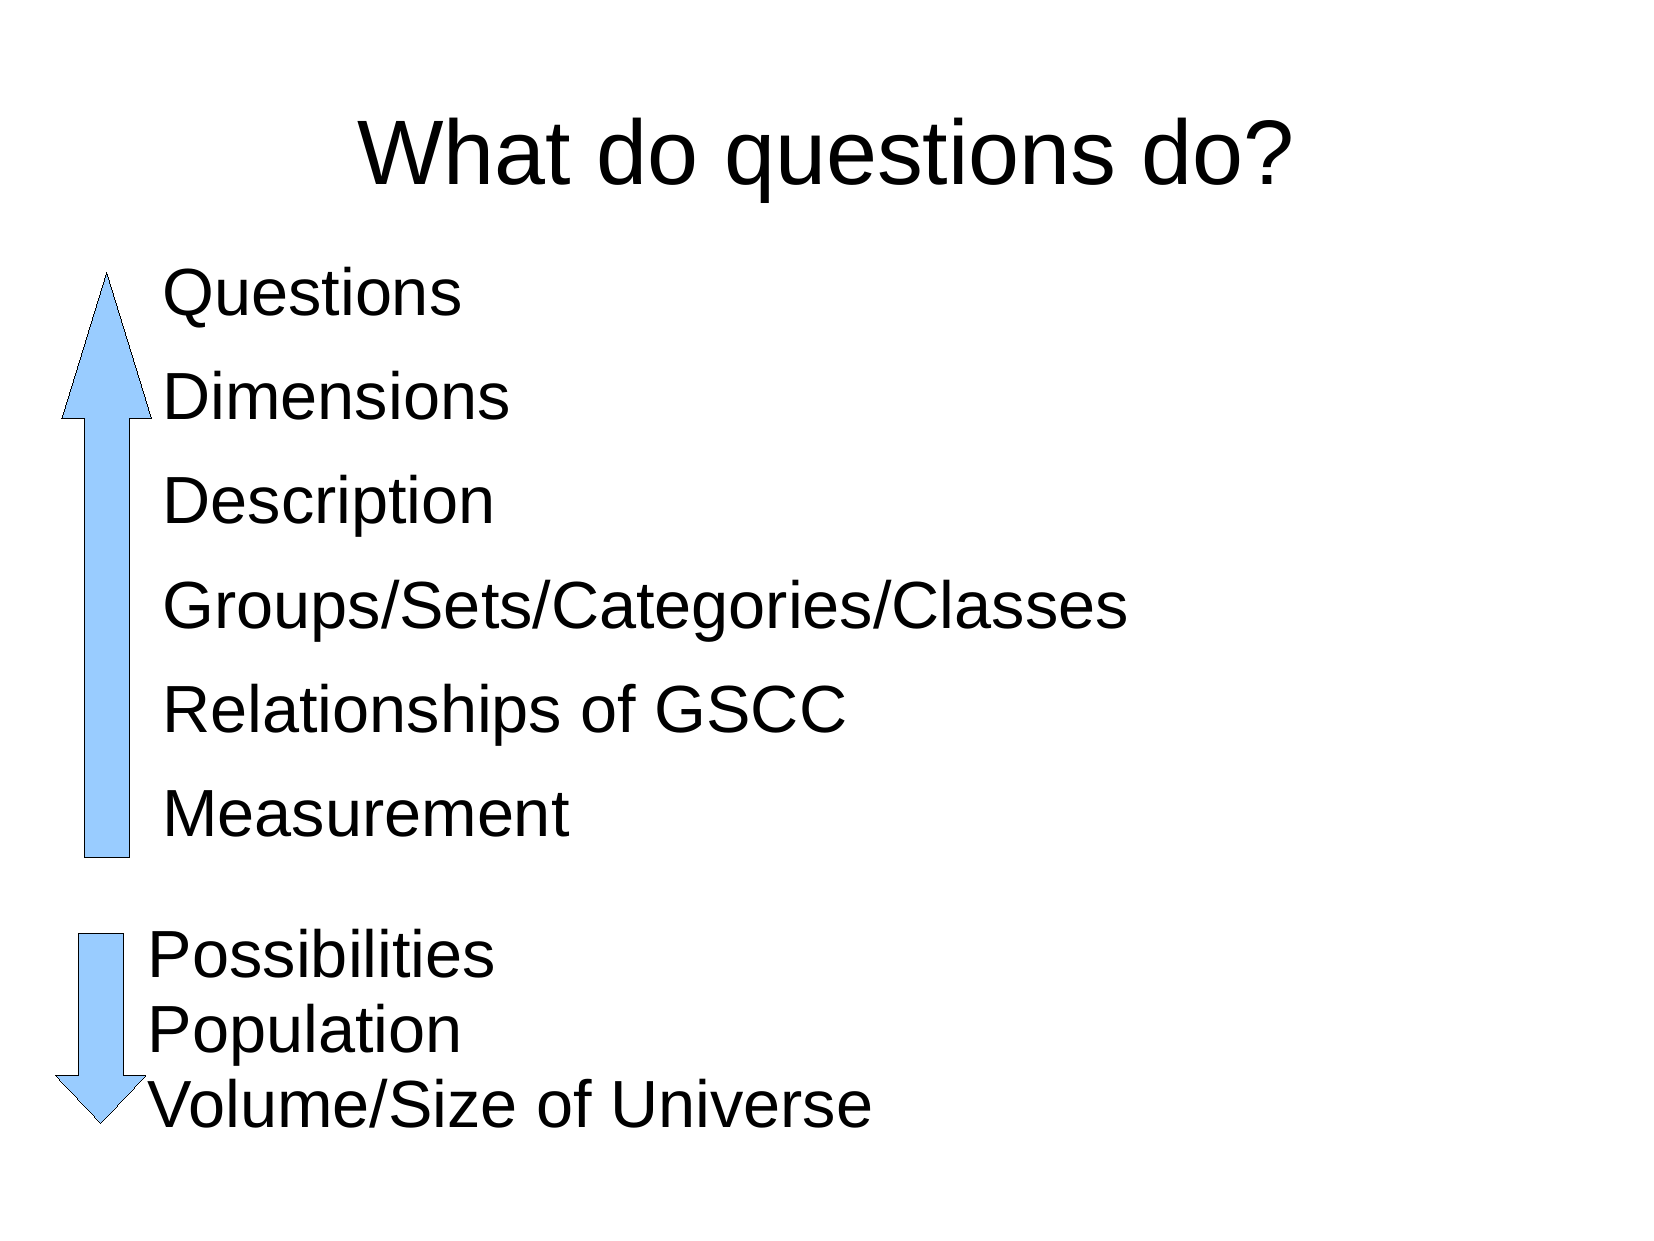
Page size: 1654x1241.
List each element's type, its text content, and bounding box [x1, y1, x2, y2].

text_box [61, 272, 152, 858]
title What do questions do? [82, 49, 1571, 257]
text_box Possibilities Population Volume/Size of Universe [133, 909, 1447, 1165]
list Questions Dimensions Description Groups/Sets/Categories/Classes Relationships of GSCC Measurement [162, 254, 1145, 852]
text_box [55, 933, 146, 1124]
